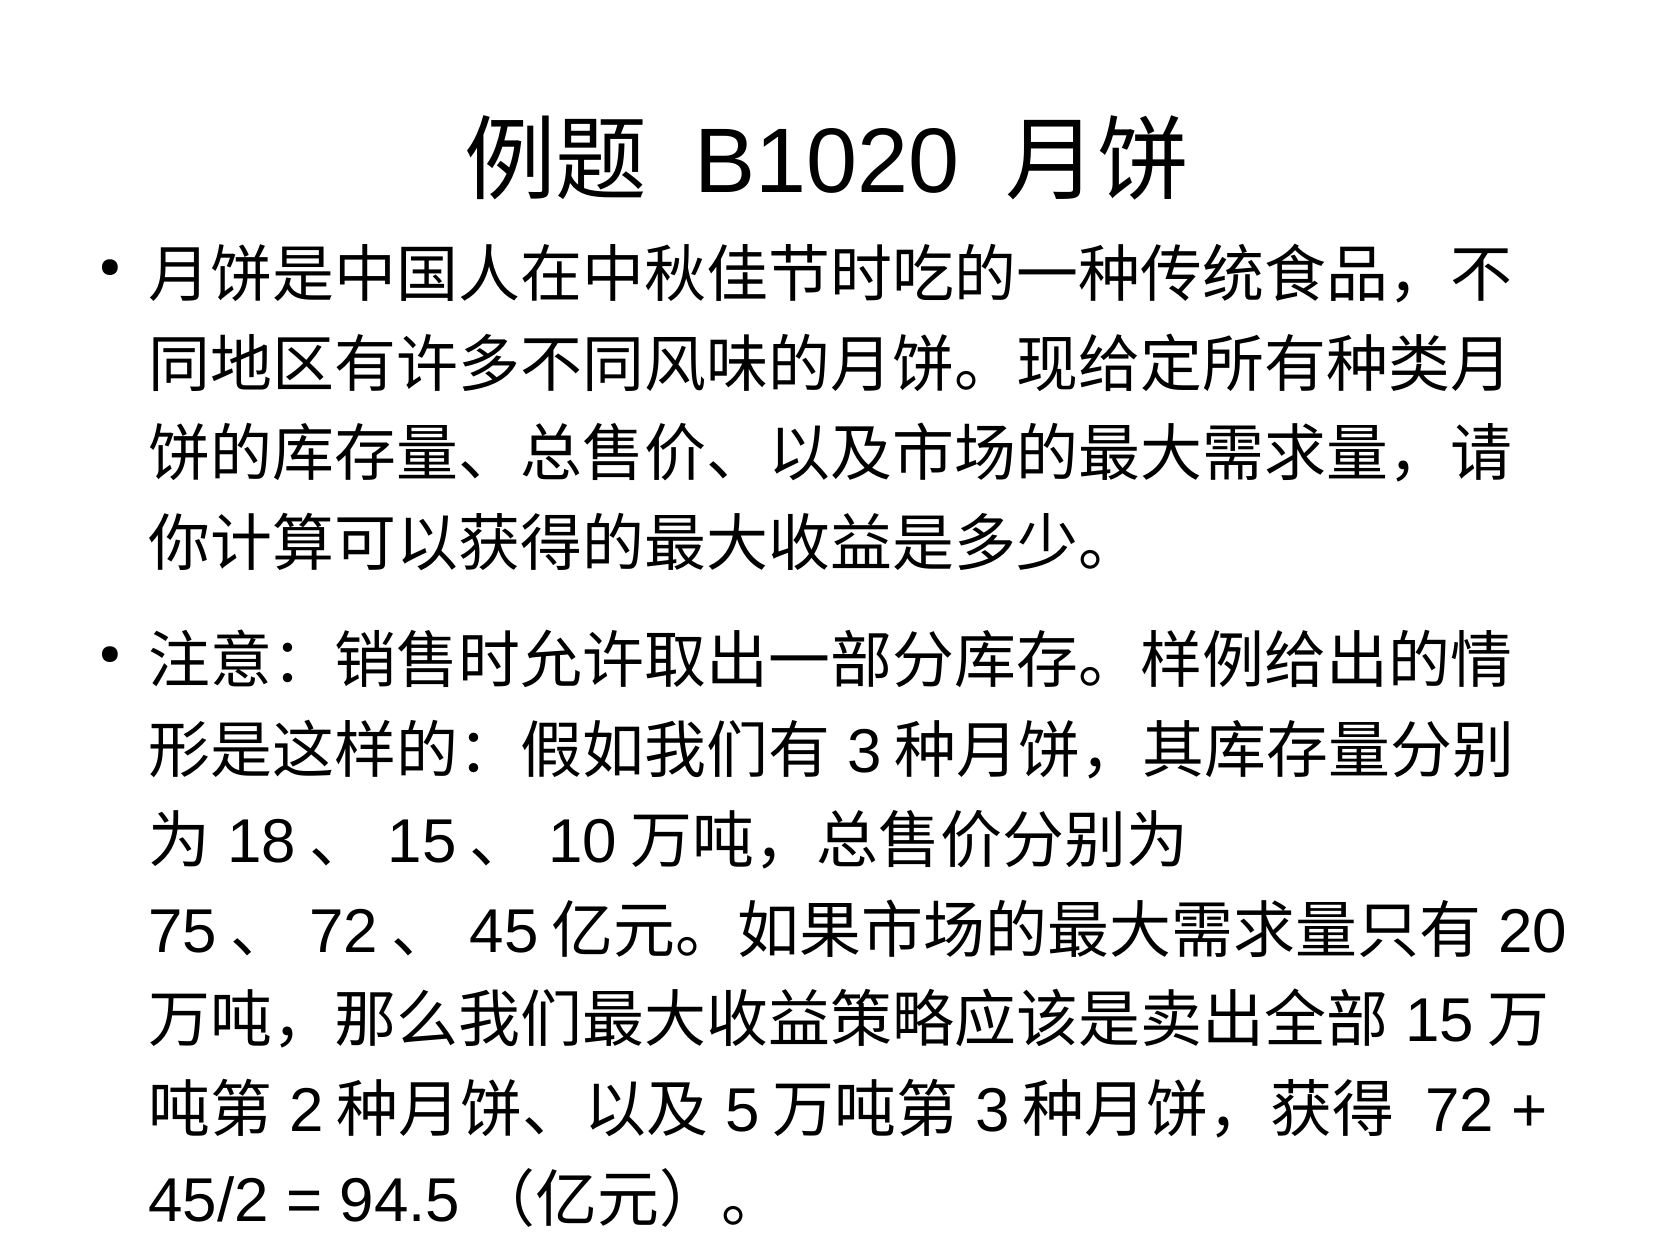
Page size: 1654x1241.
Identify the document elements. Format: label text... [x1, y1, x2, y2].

title 例题 B1020 月饼 [82, 49, 1571, 224]
list 月饼是中国人在中秋佳节时吃的一种传统食品，不同地区有许多不同风味的月饼。现给定所有种类月饼的库存量、总售价、以及市场的最大需求量，请你计算可以获得的最大收益是多少。 注意：销售时允许取出一部分库存。样例给出的情形是这样的：假如我们有3种月饼，其库存量分别为18、15、10万吨，总售价分别为75、72、45亿元。如果市场的最大需求量只有20万吨，那么我们最大收益策略应该是卖出全部15万吨第2种月饼、以及5万吨第3种月饼，获得 72 + 45/2 = 94.5（亿元）。 [82, 224, 1571, 1241]
